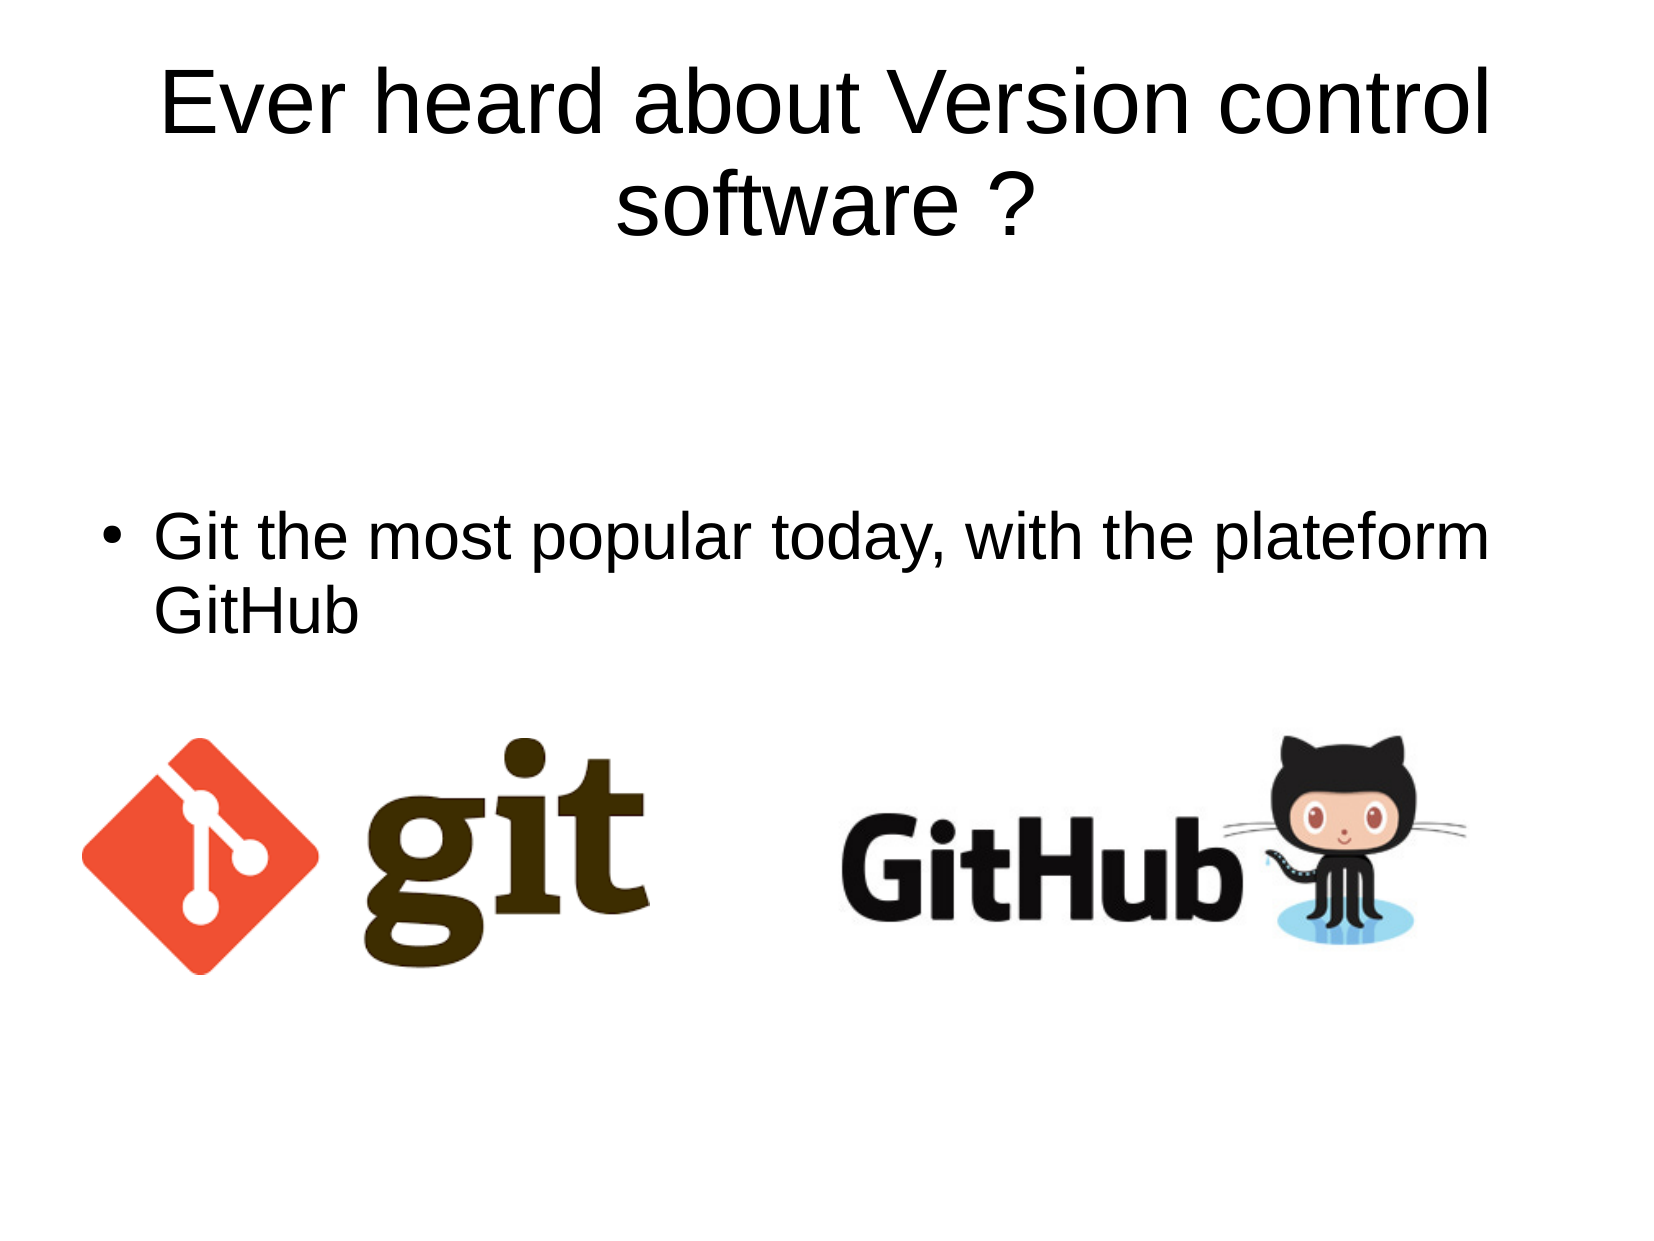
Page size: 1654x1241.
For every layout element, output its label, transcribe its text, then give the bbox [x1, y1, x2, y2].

list Git the most popular today, with the plateform GitHub [82, 290, 1571, 1010]
picture [826, 649, 1483, 1034]
title Ever heard about Version control software ? [82, 49, 1571, 257]
picture [82, 738, 650, 975]
